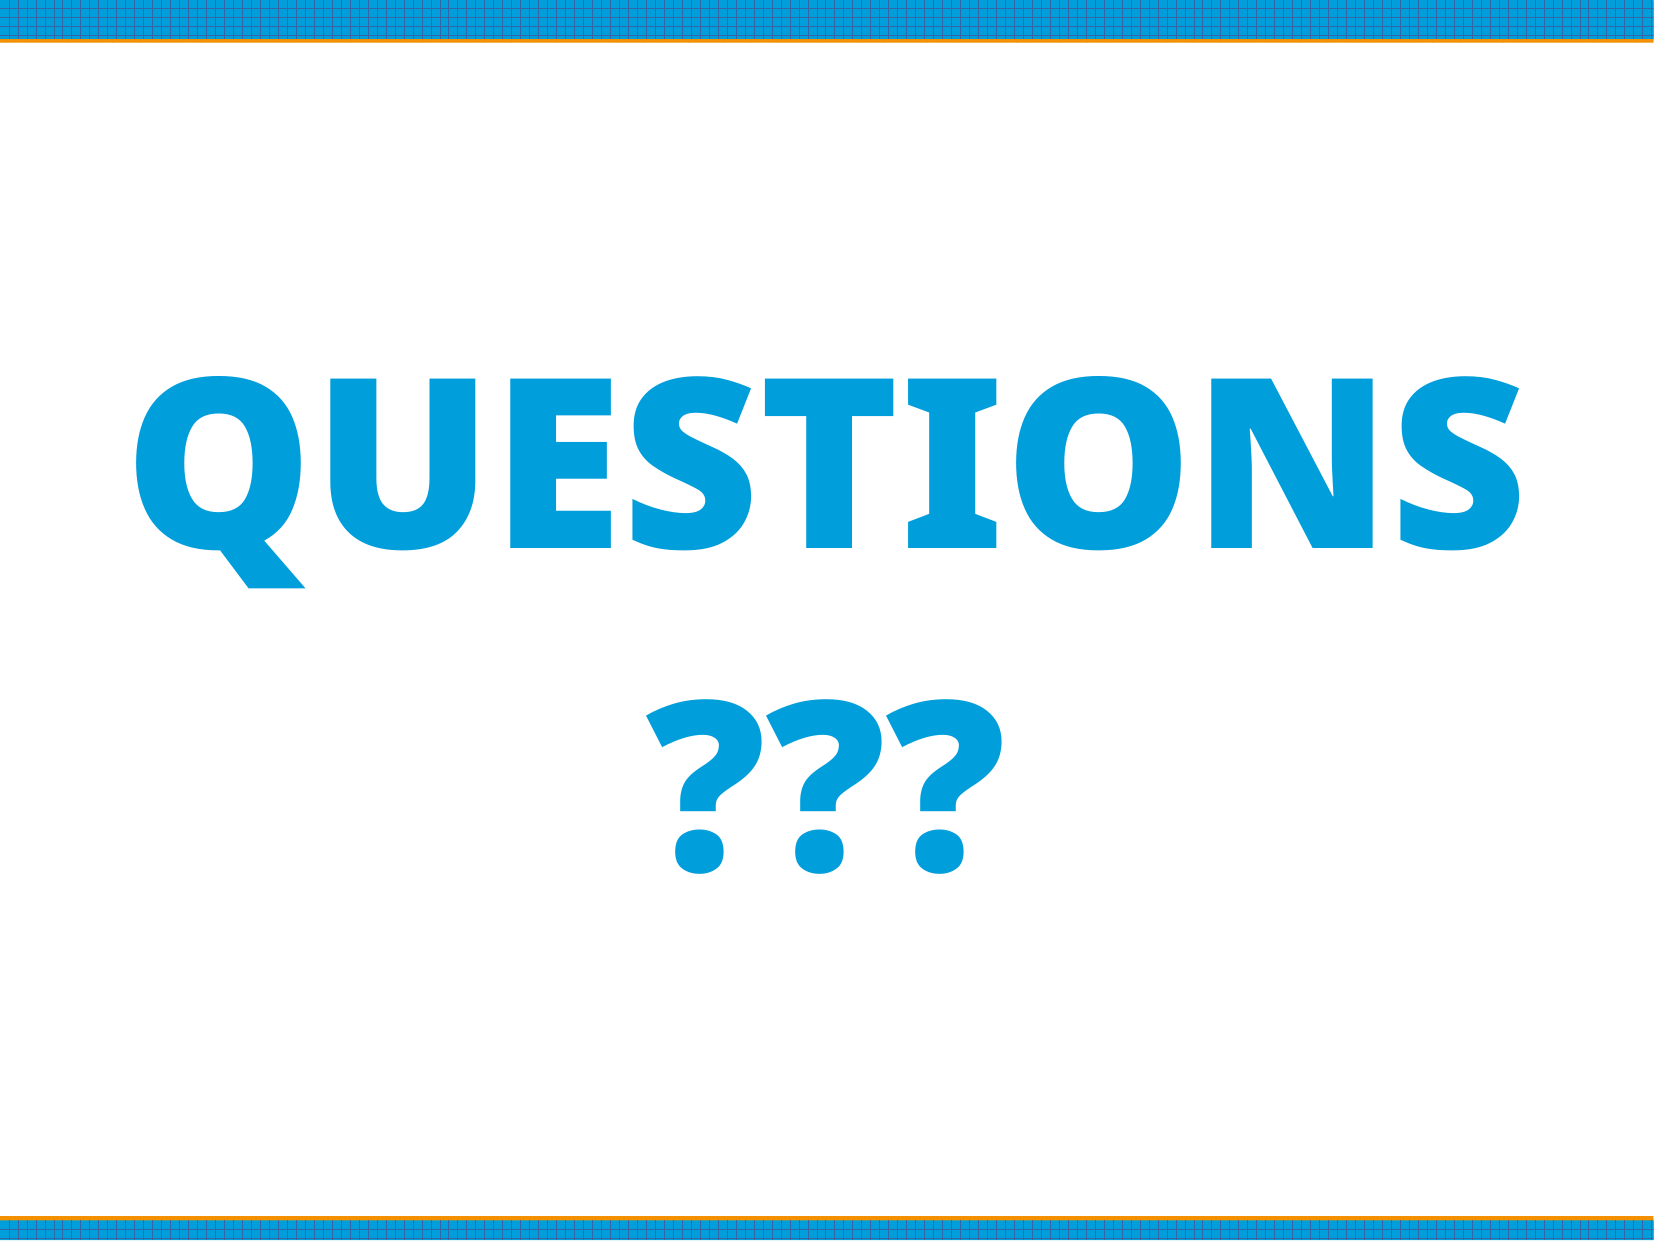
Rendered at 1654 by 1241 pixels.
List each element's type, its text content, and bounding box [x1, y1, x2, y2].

subtitle QUESTIONS??? [82, 137, 1571, 1098]
